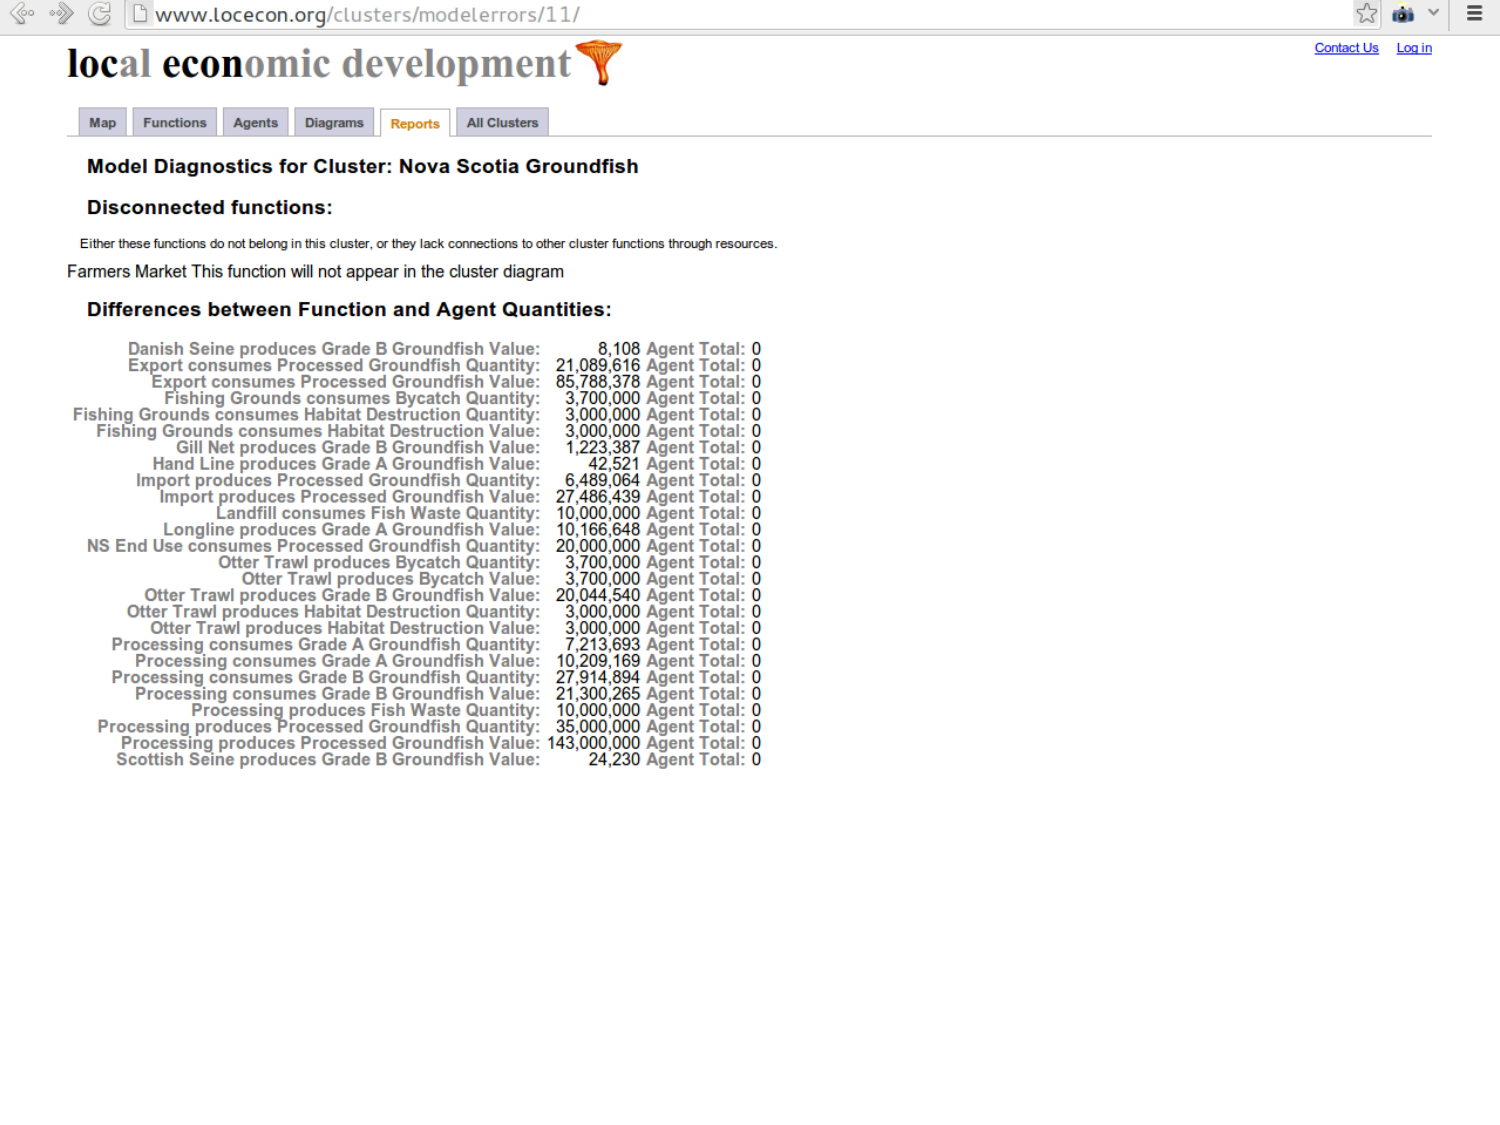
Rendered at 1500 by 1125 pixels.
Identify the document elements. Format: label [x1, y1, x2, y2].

text_box [0, 0, 1500, 1125]
